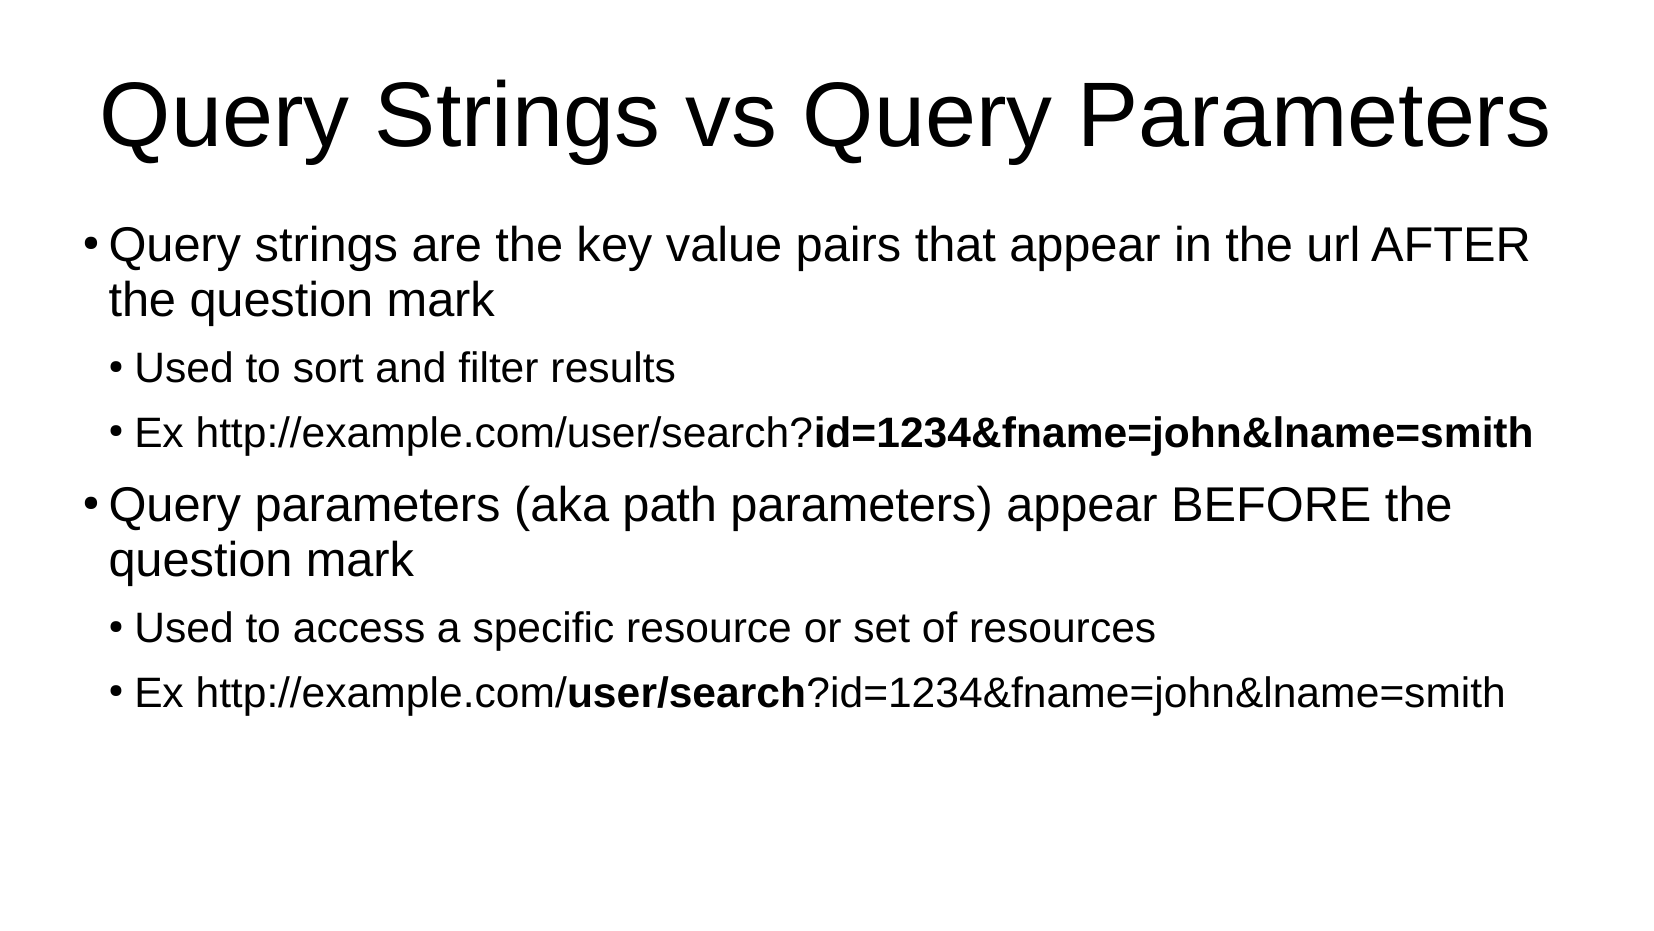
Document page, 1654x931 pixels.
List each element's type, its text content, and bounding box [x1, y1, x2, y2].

title Query Strings vs Query Parameters [82, 37, 1571, 193]
list Query strings are the key value pairs that appear in the url AFTER the question mark Used to sort and filter results Ex http://example.com/user/search?id=1234&fname=john&lname=smith Query parameters (aka path parameters) appear BEFORE the question mark Used to access a specific resource or set of resources Ex http://example.com/user/search?id=1234&fname=john&lname=smith [82, 217, 1571, 758]
